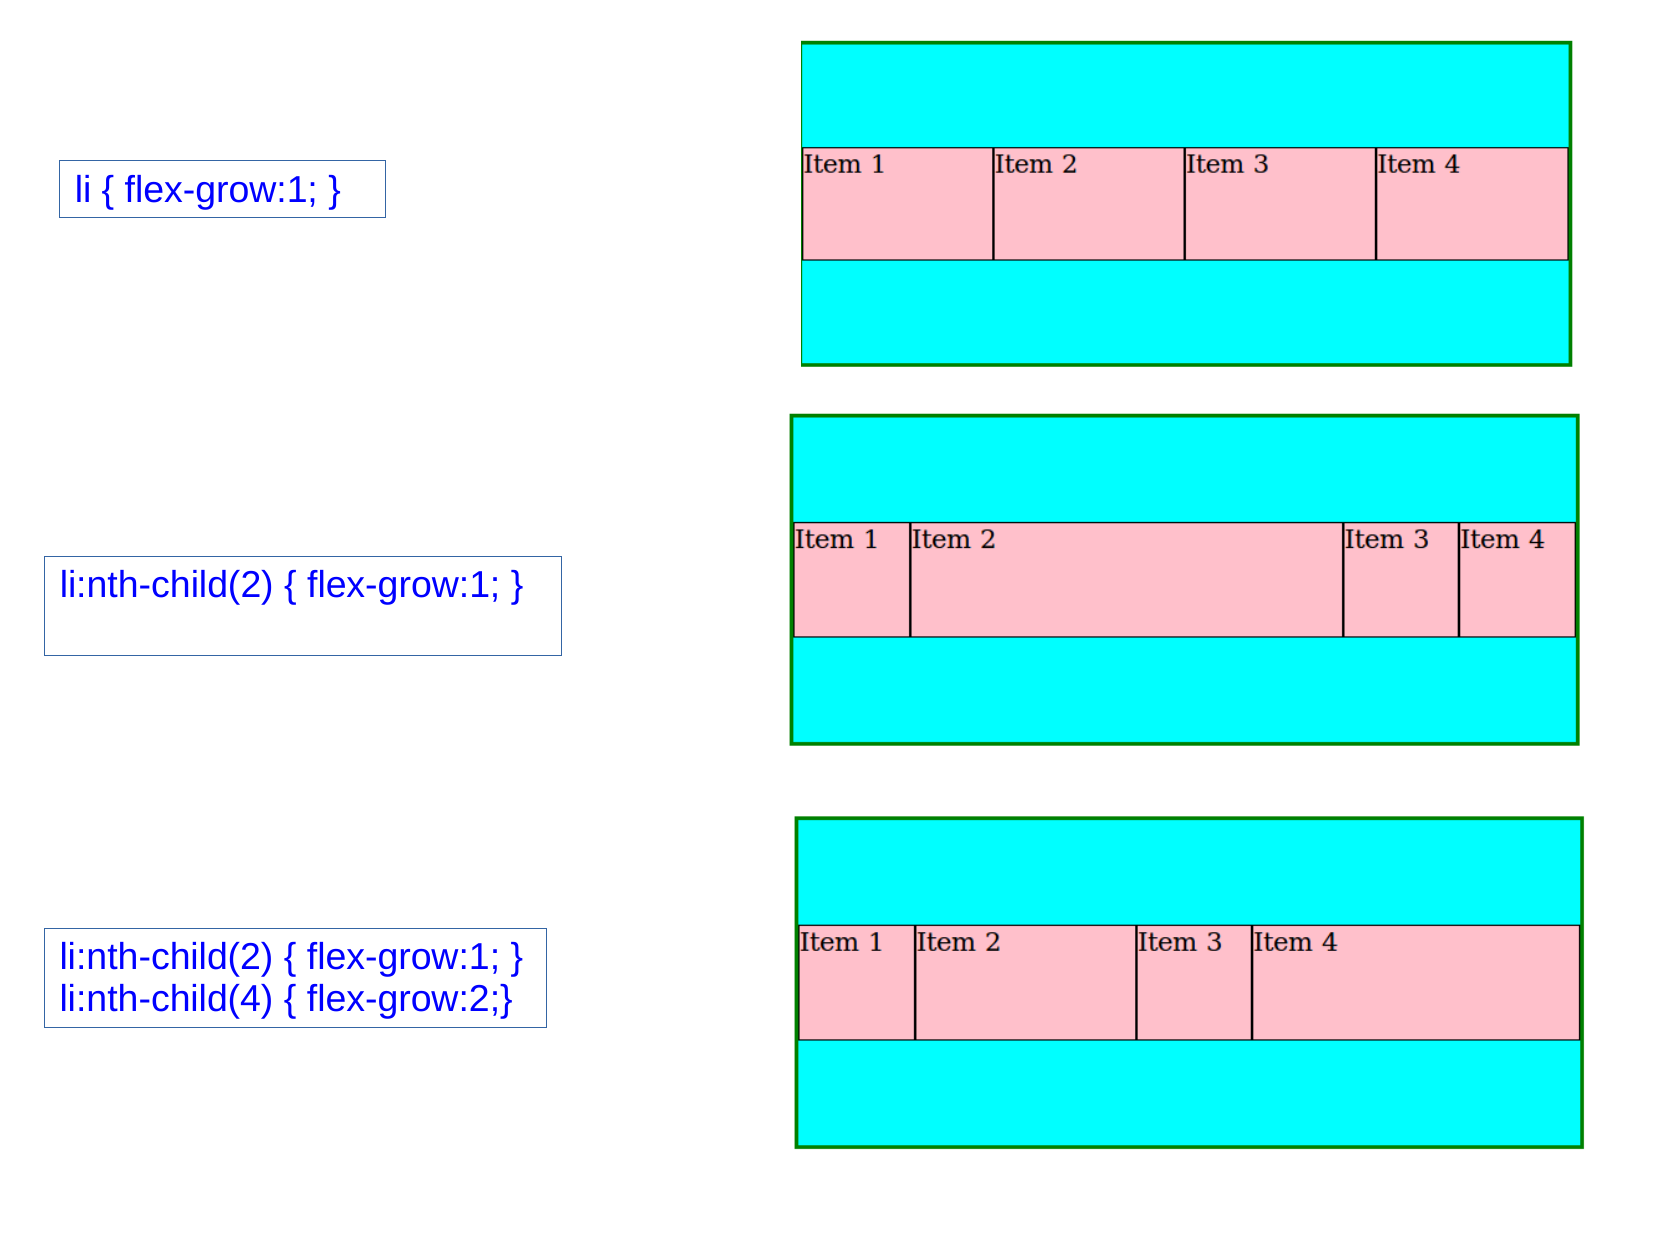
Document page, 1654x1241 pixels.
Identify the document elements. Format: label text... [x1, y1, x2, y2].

text_box li:nth-child(2) { flex-grow:1; } li:nth-child(4) { flex-grow:2;} [44, 928, 547, 1028]
text_box li:nth-child(2) { flex-grow:1; } [44, 556, 562, 656]
picture [786, 30, 1587, 767]
text_box li { flex-grow:1; } [59, 160, 386, 218]
picture [791, 799, 1594, 1174]
